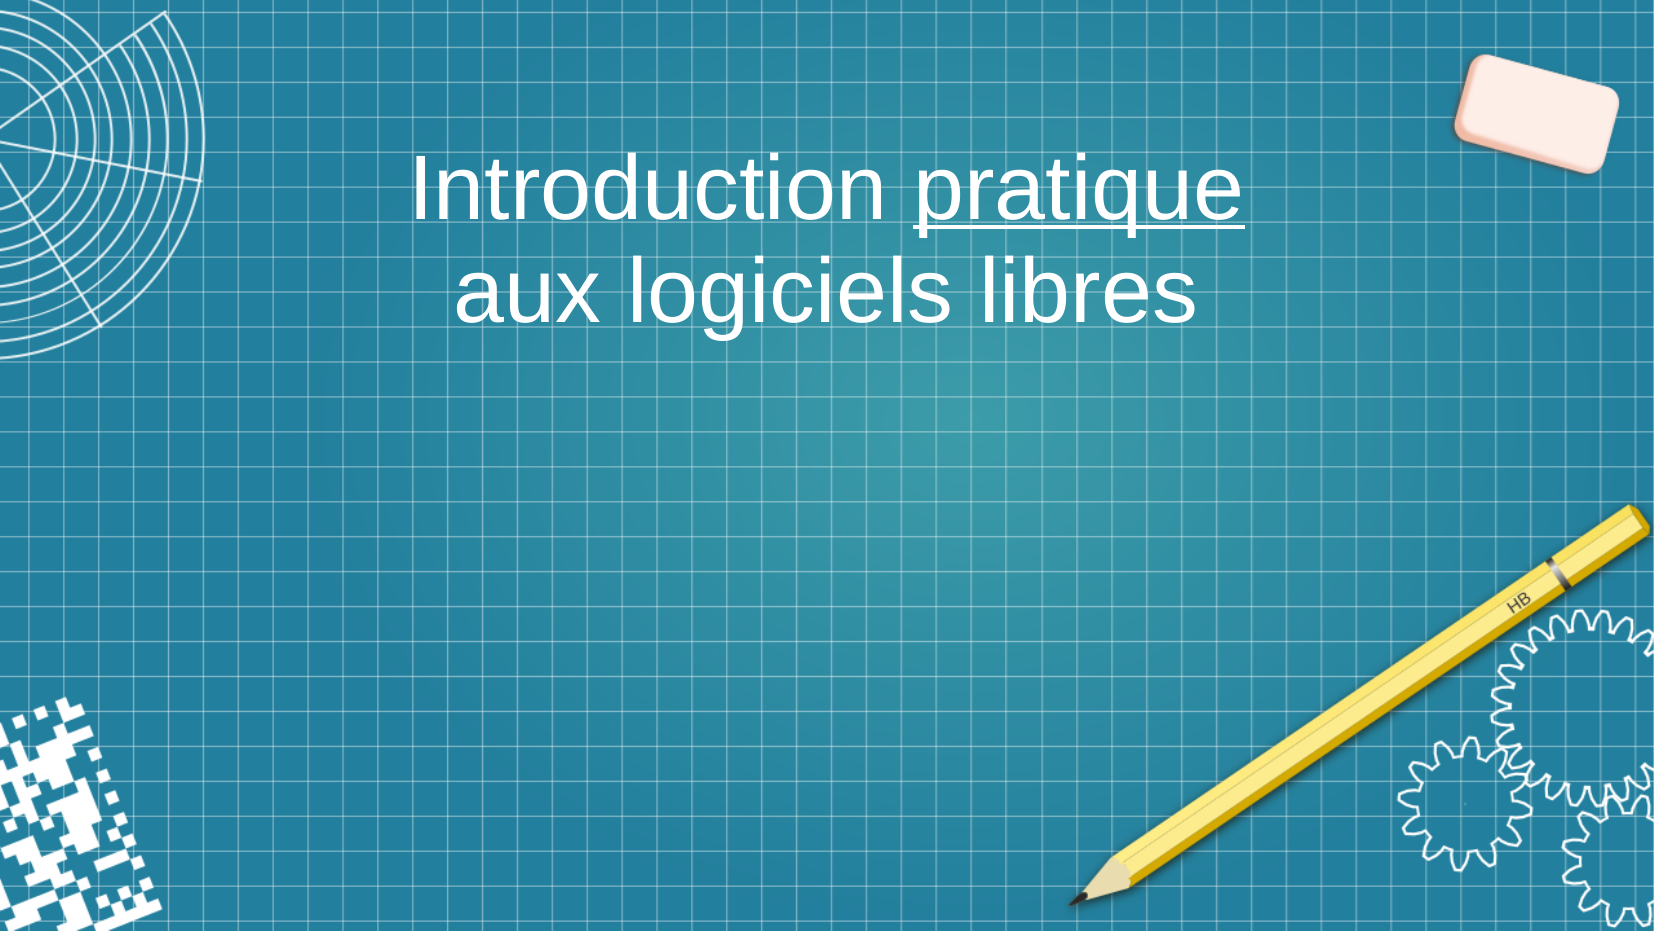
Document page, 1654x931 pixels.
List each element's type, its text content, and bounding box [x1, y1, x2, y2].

title Introduction pratique aux logiciels libres [82, 132, 1571, 346]
picture [0, 0, 1654, 931]
